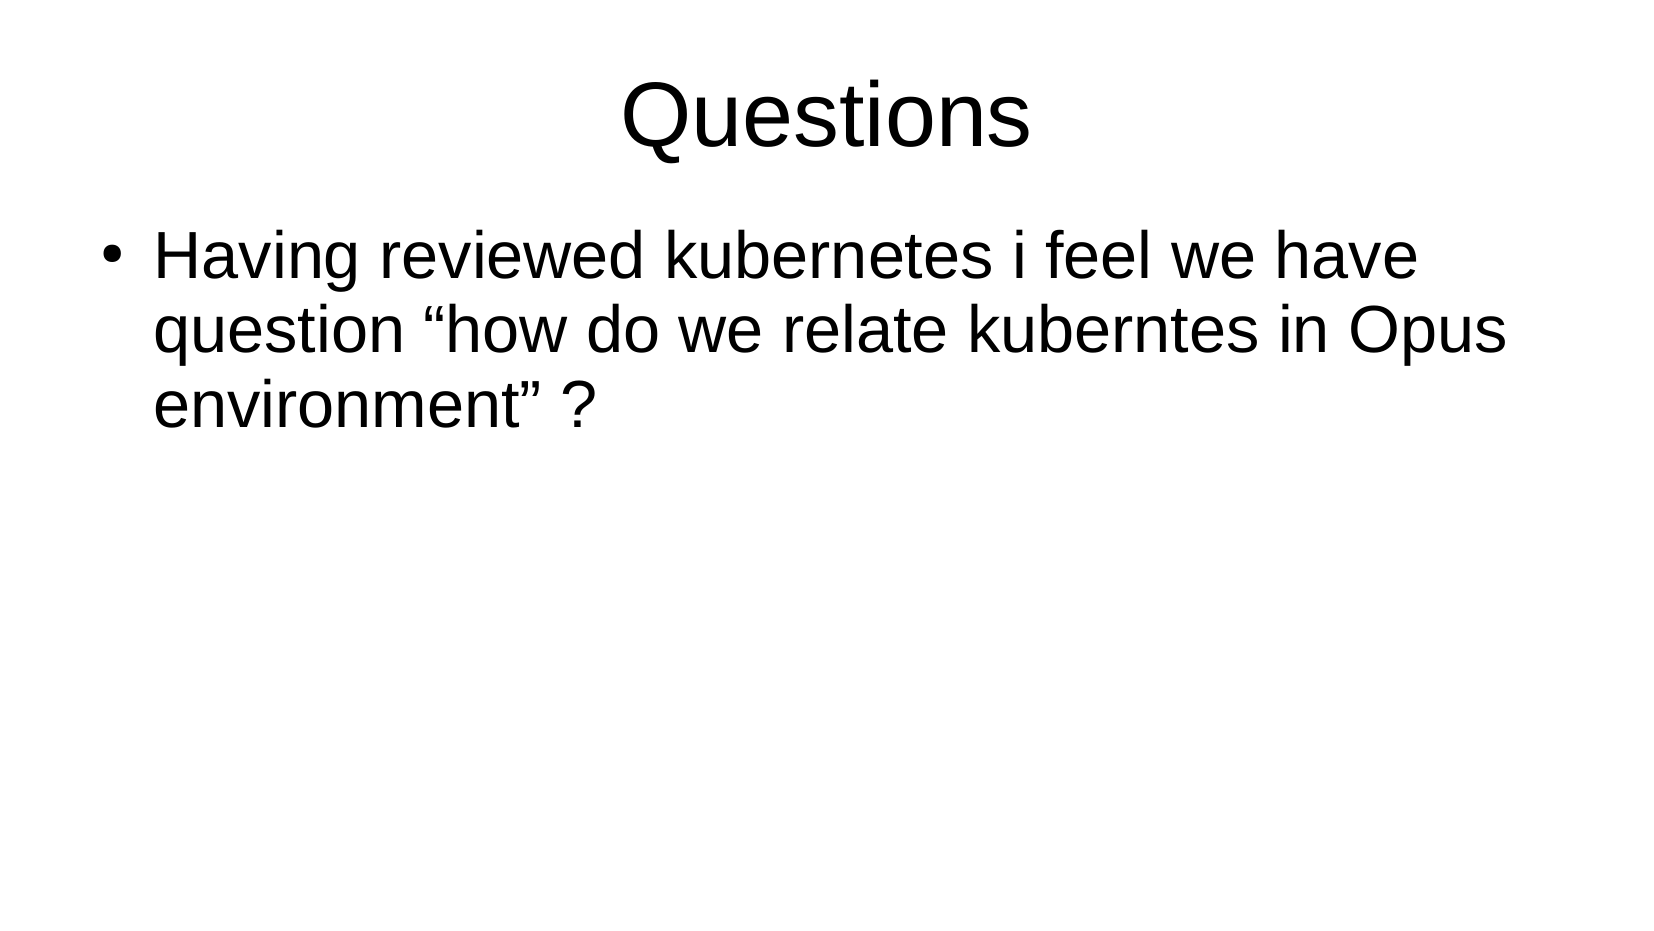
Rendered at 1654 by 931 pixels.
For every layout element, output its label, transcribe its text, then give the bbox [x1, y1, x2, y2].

title Questions [82, 37, 1571, 193]
list Having reviewed kubernetes i feel we have question “how do we relate kuberntes in Opus environment” ? [82, 217, 1571, 758]
